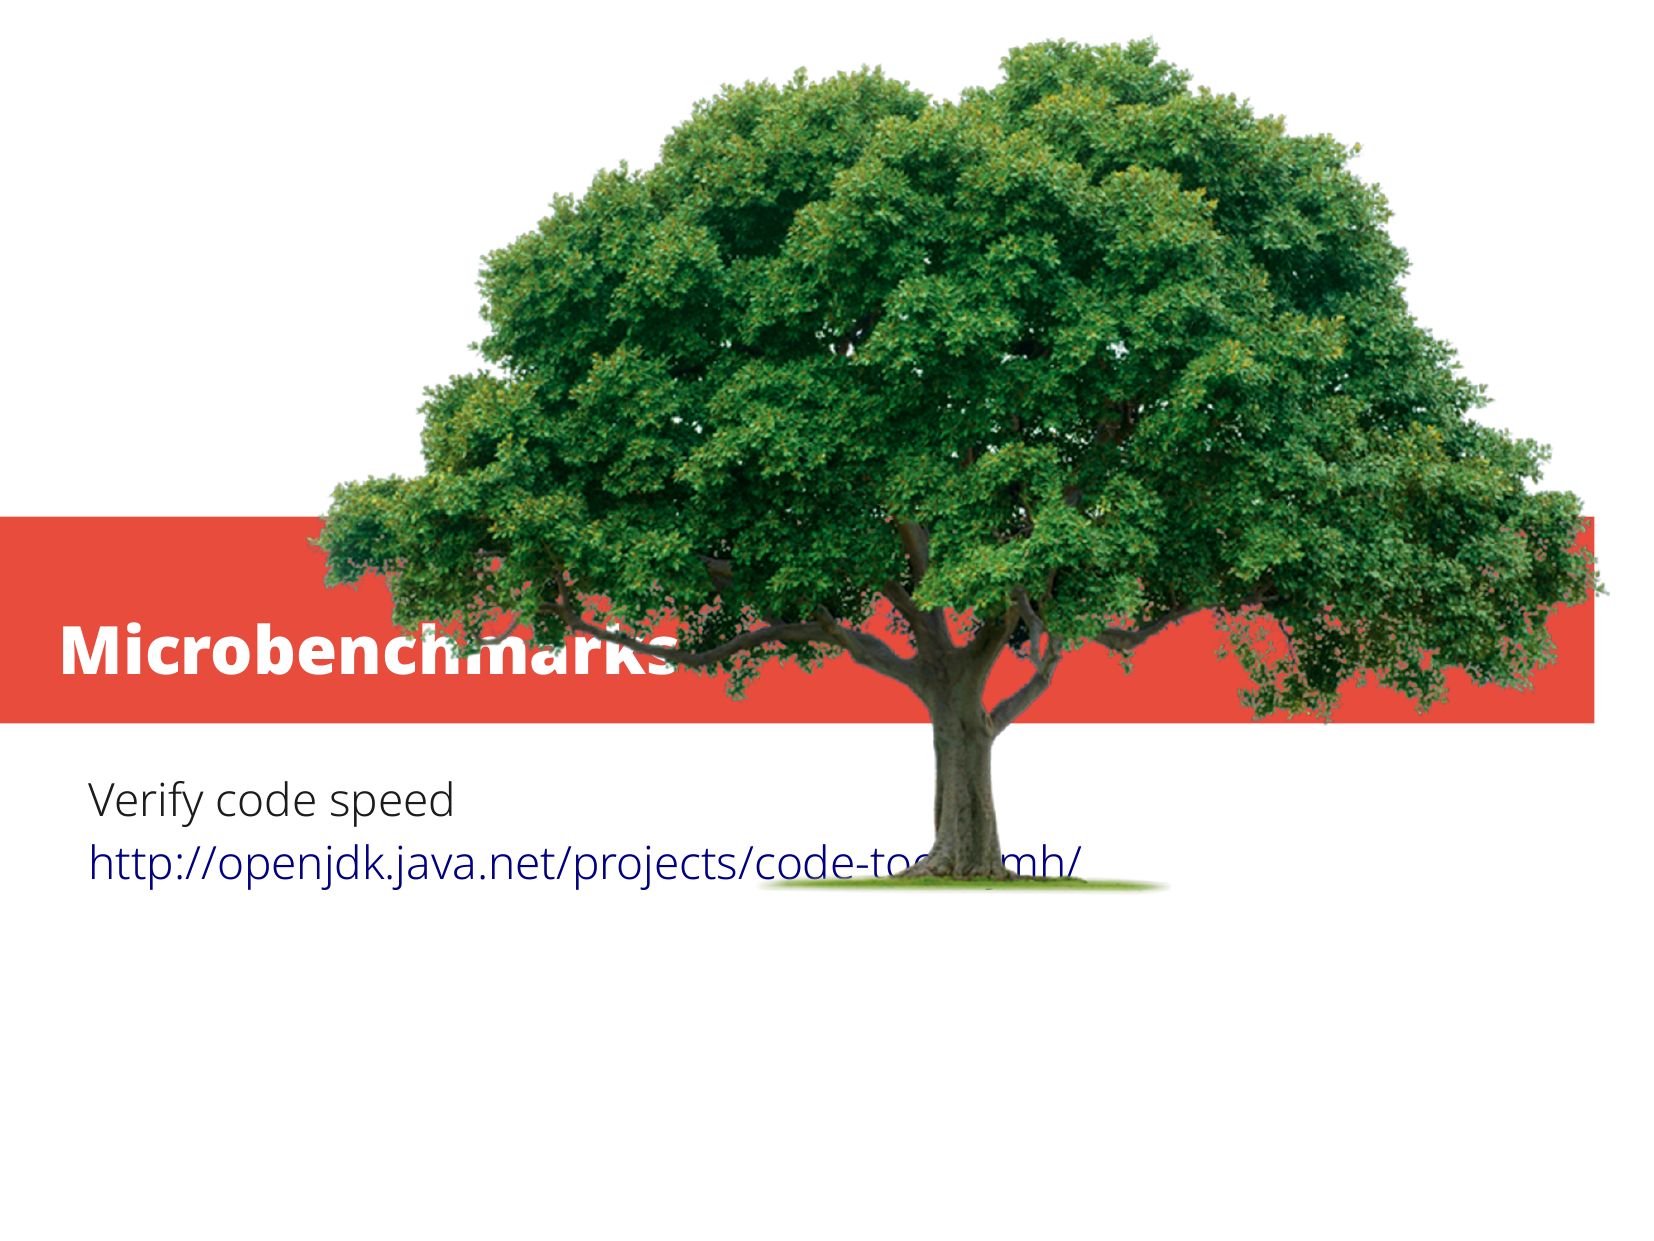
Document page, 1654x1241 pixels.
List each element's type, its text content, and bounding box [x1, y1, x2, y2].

title Microbenchmarks [59, 546, 132, 694]
subtitle Verify code speed http://openjdk.java.net/projects/code-tools/jmh/ [88, 767, 1595, 1182]
picture [132, 0, 1654, 895]
